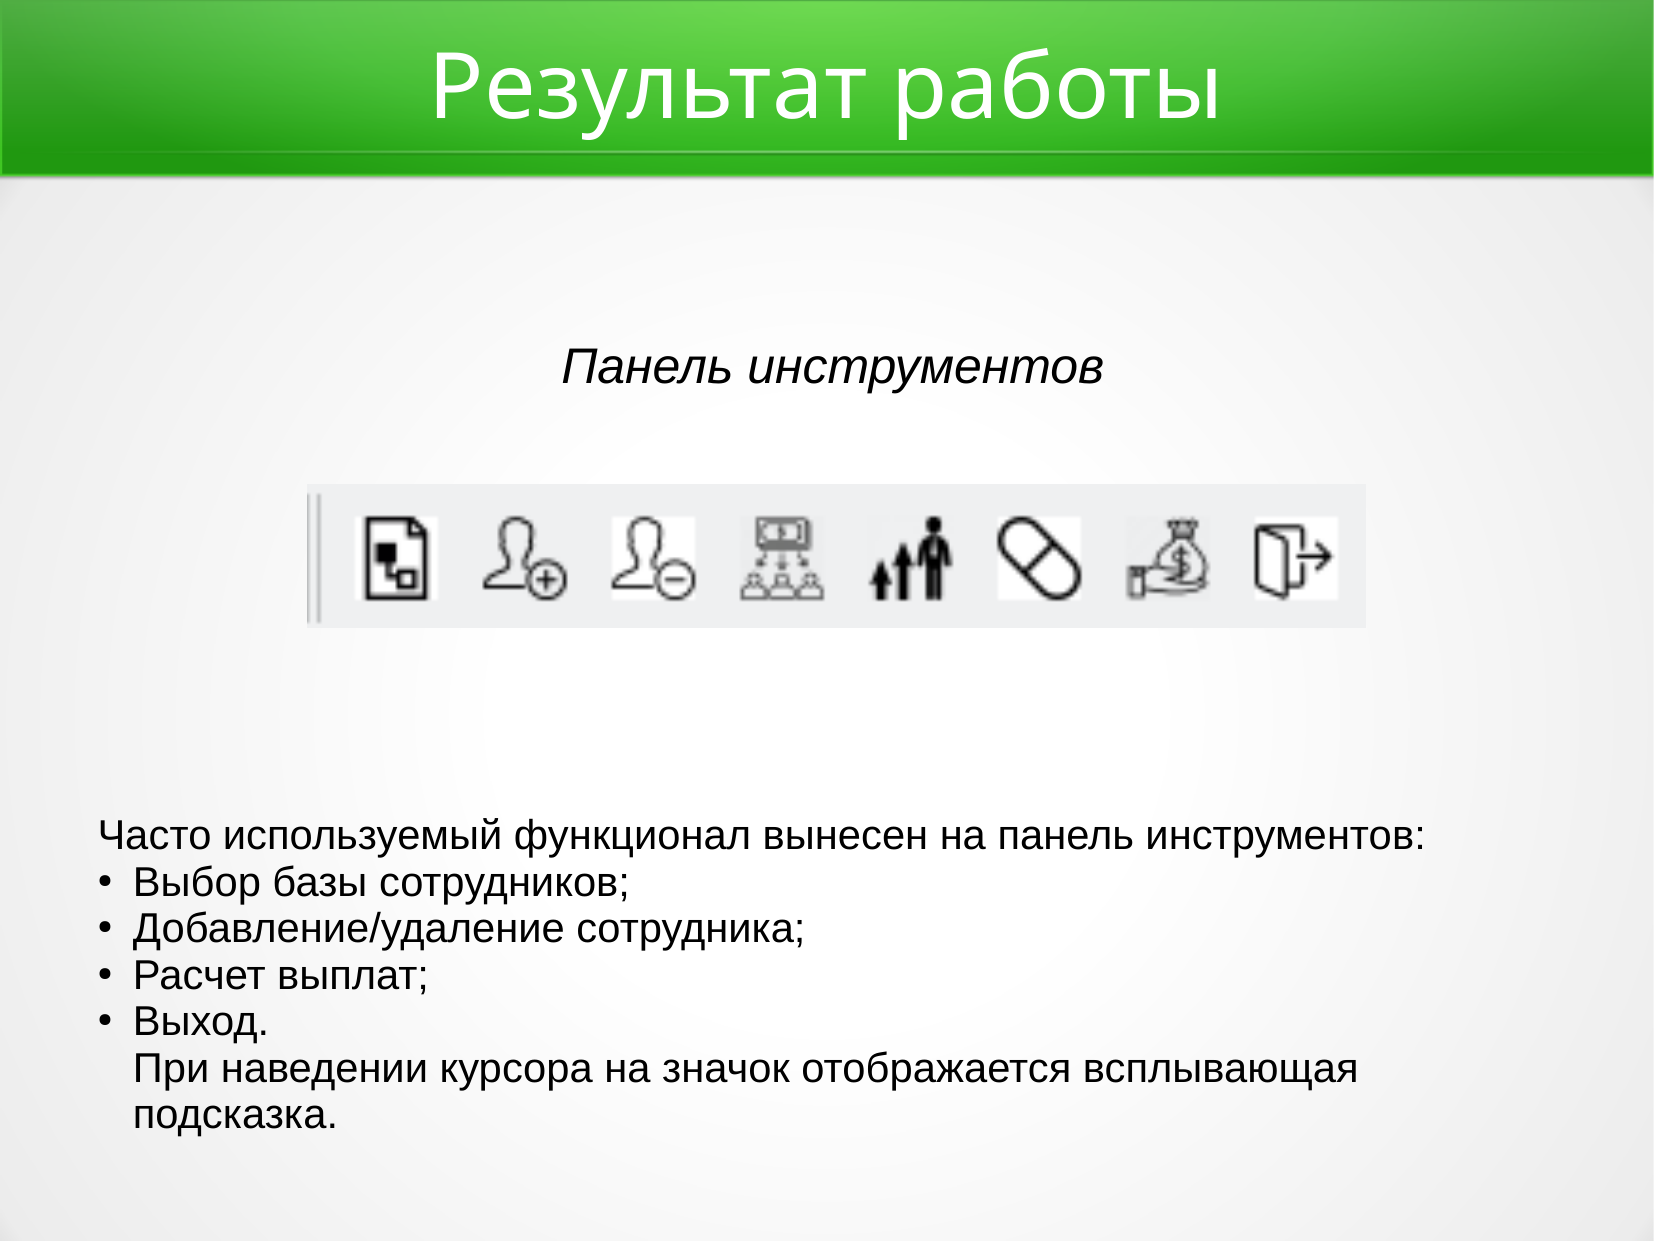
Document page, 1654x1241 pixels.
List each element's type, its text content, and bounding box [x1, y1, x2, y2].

picture [0, 0, 1654, 1241]
title Результат работы [82, 11, 1571, 154]
text_box Панель инструментов Часто используемый функционал вынесен на панель инструментов: Выбор базы сотрудников; Добавление/удаление сотрудника; Расчет выплат; Выход. При наведении курсора на значок отображается всплывающая подсказка. [82, 330, 1583, 1228]
